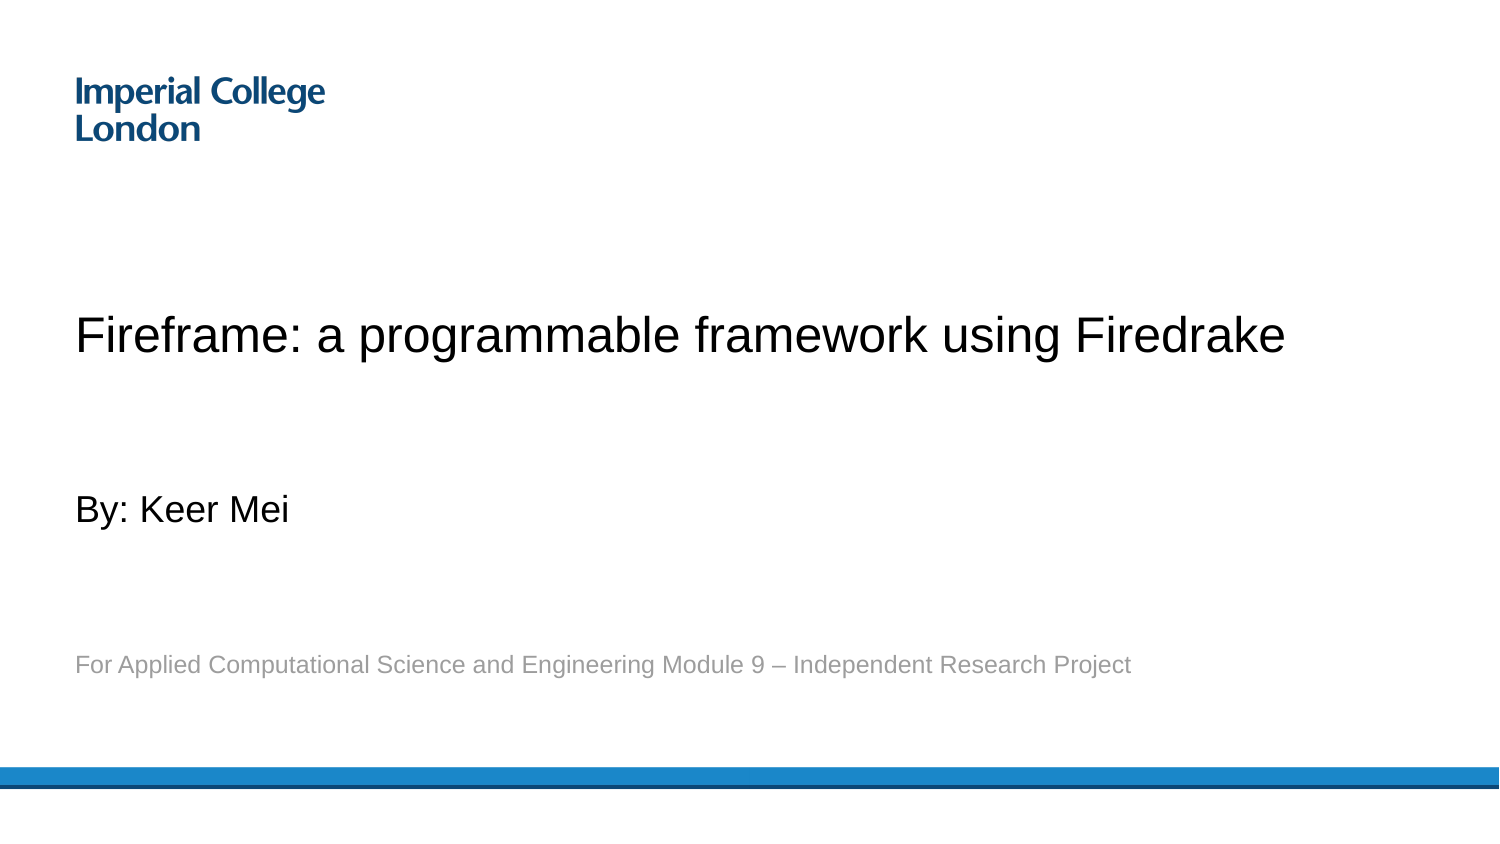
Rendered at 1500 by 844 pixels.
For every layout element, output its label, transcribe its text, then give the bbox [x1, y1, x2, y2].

title Fireframe: a programmable framework using Firedrake [75, 257, 1425, 399]
list For Applied Computational Science and Engineering Module 9 – Independent Research Project [75, 648, 1276, 691]
subtitle By: Keer Mei [75, 485, 1125, 560]
picture [0, 0, 1499, 844]
